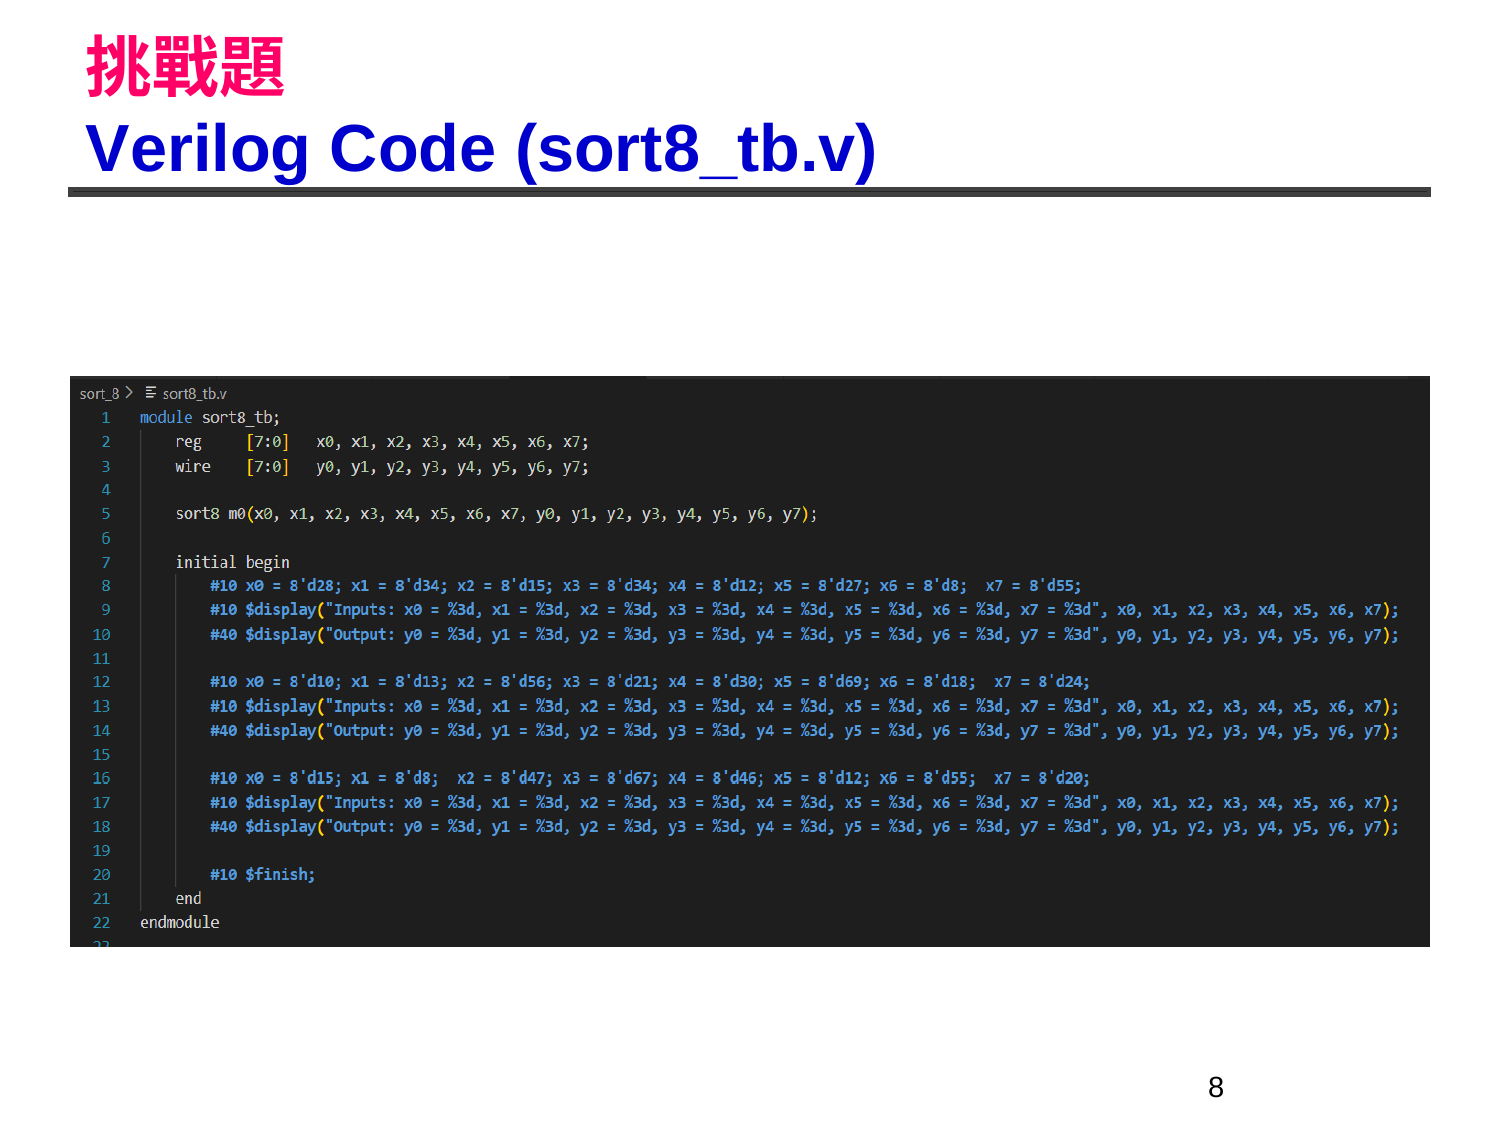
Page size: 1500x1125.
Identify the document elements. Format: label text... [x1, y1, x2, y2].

picture [70, 376, 1430, 947]
title 挑戰題 Verilog Code (sort8_tb.v) [70, 17, 1430, 184]
text_box [1192, 1051, 1489, 1111]
